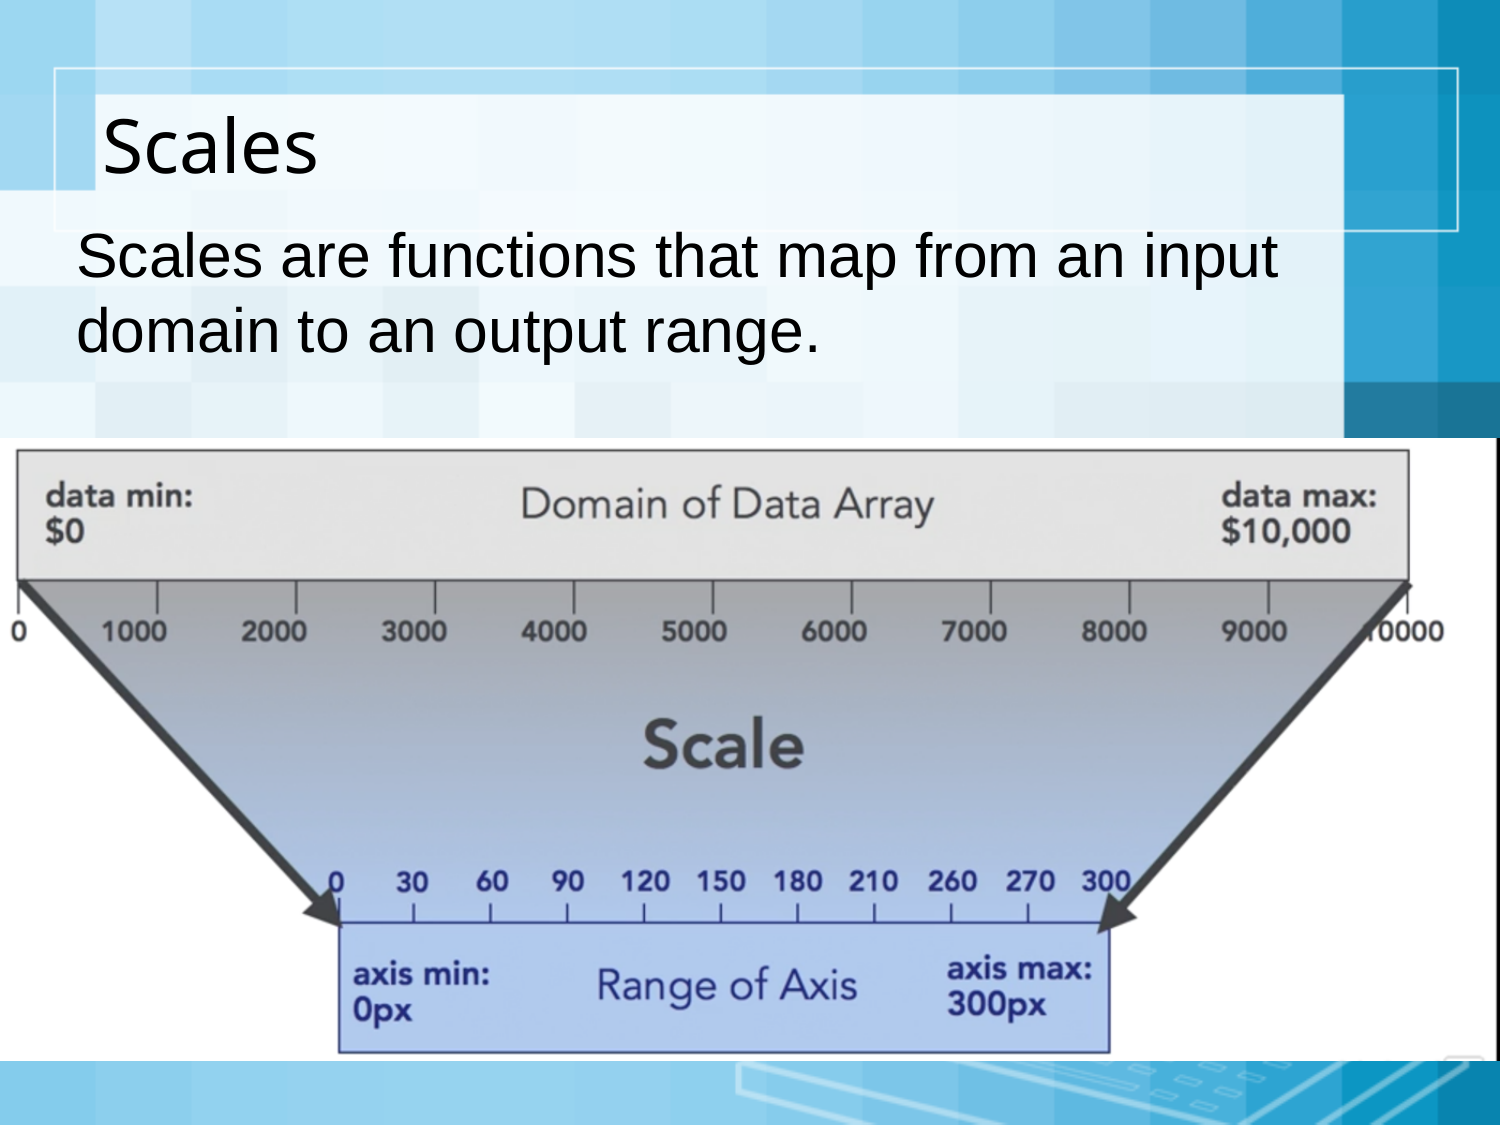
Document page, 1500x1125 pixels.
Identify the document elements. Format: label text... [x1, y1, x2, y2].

list Scales are functions that map from an input domain to an output range. [61, 200, 1411, 438]
title Scales [87, 87, 1338, 200]
picture [0, 0, 1500, 1125]
